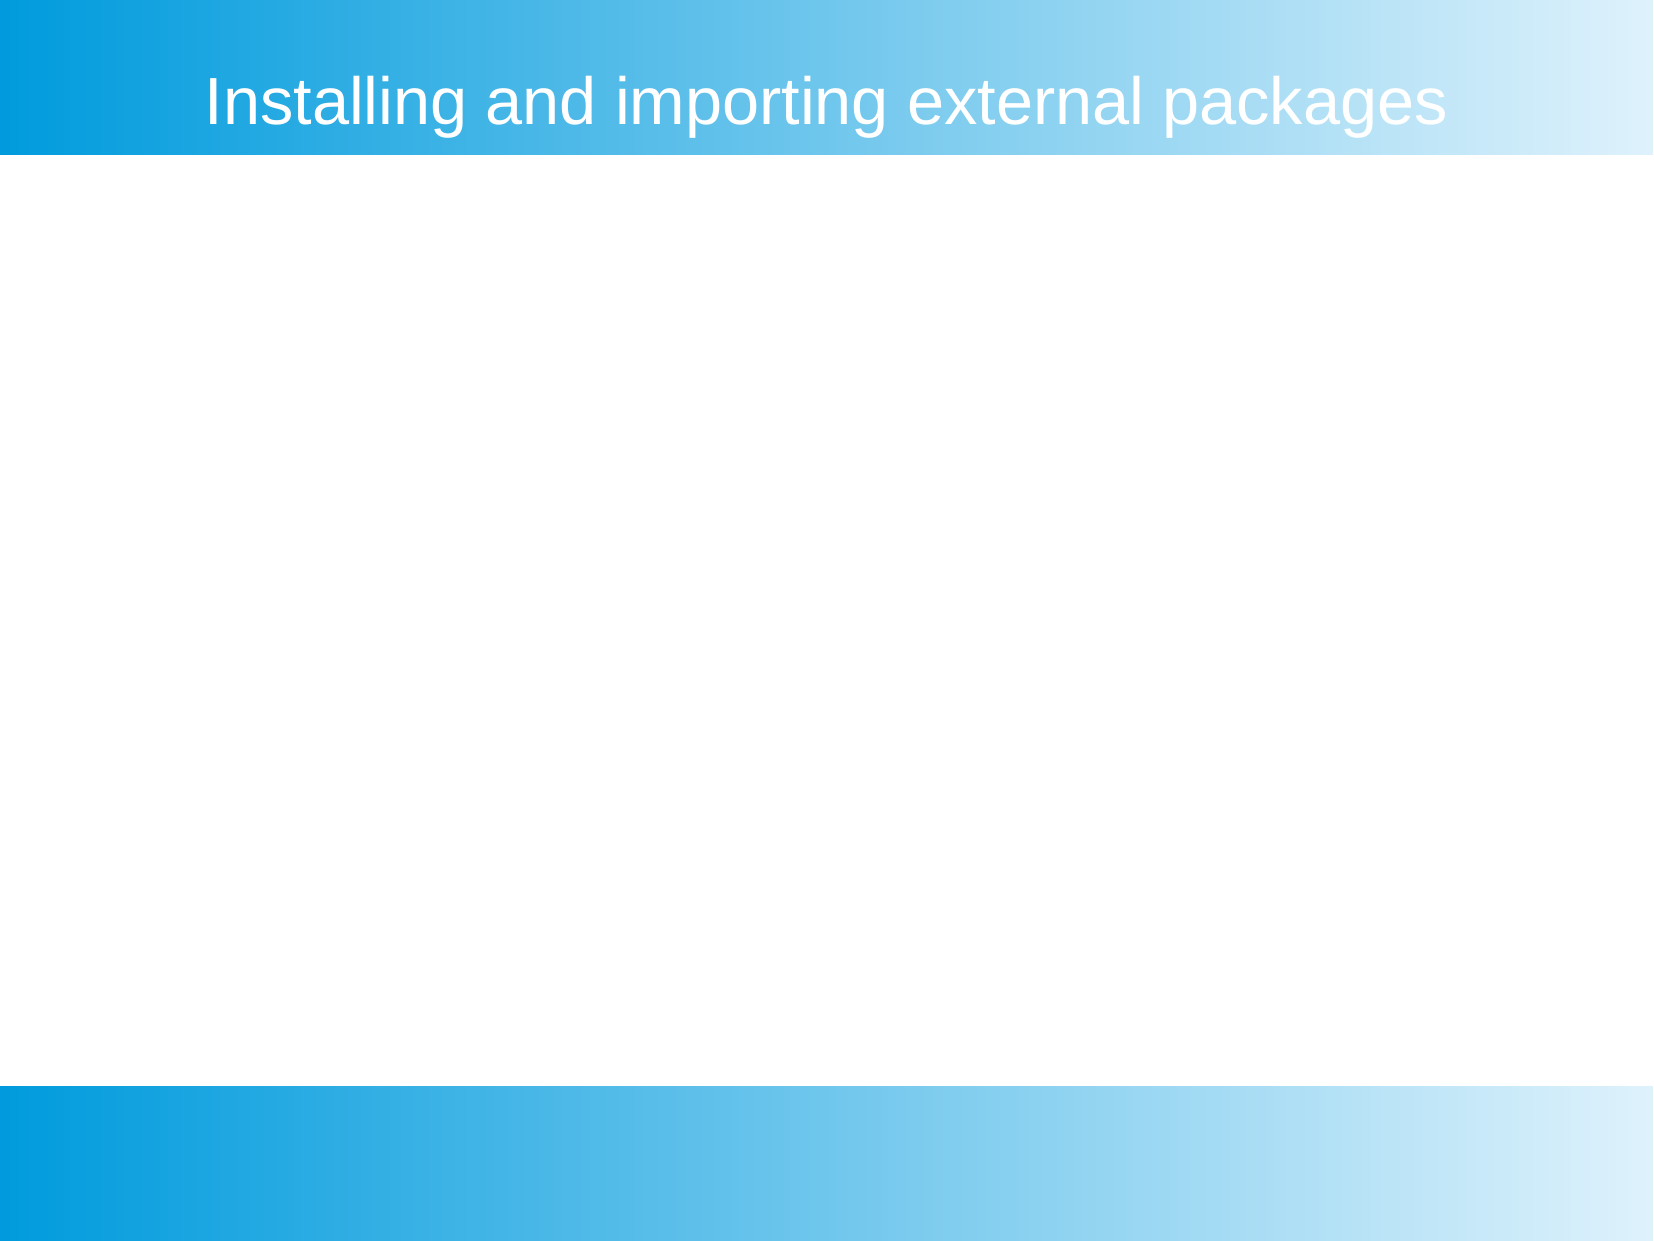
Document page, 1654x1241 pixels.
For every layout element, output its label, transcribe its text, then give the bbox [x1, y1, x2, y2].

title Installing and importing external packages [82, 49, 1571, 155]
